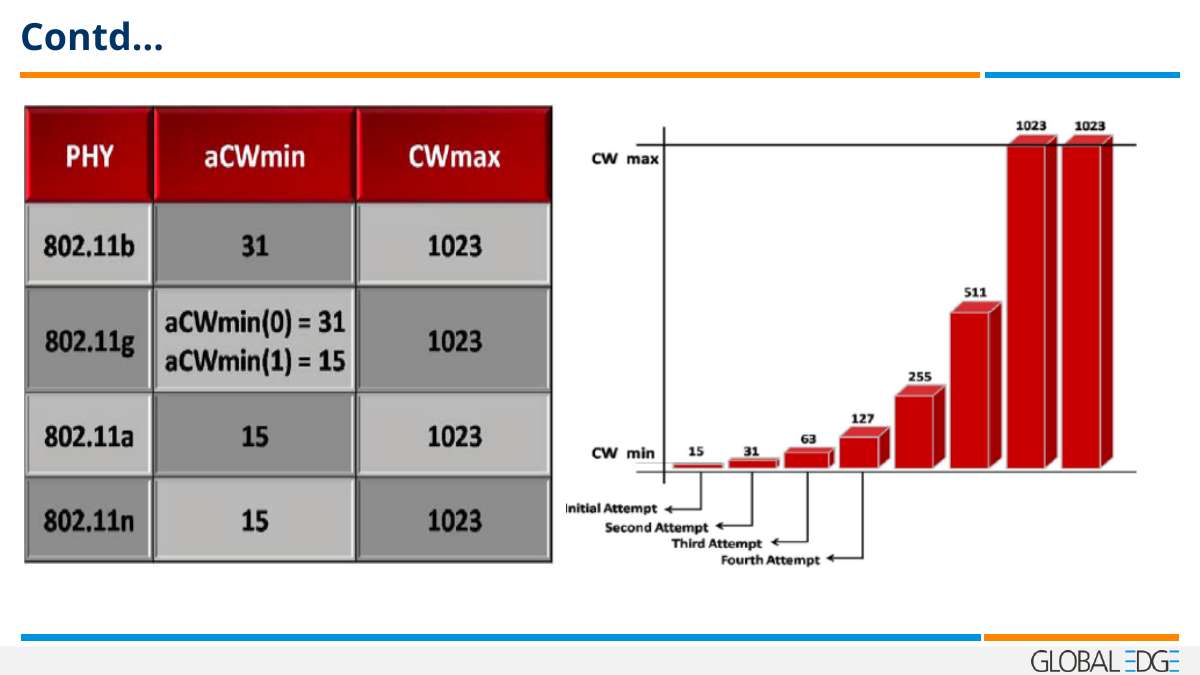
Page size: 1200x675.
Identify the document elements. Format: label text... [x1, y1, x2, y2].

picture [566, 106, 1158, 579]
picture [1031, 650, 1179, 672]
title Contd... [12, 9, 1088, 63]
picture [23, 104, 556, 567]
